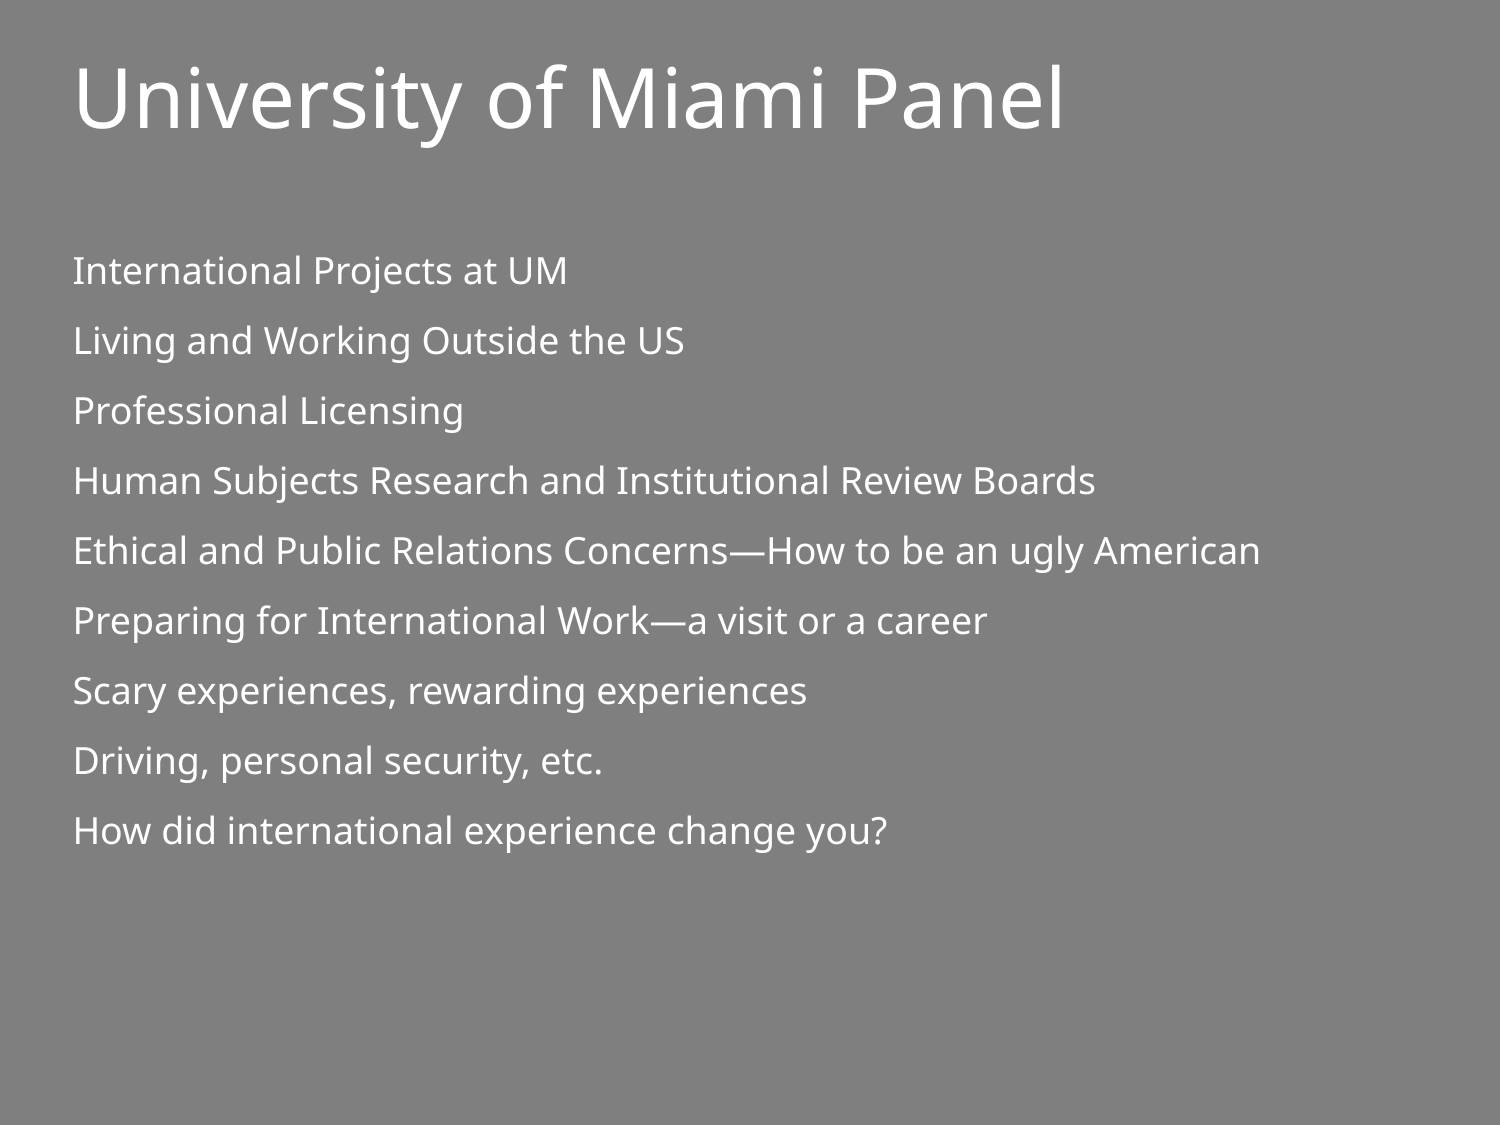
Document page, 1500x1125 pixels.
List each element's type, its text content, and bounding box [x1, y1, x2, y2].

list International Projects at UM Living and Working Outside the US Professional Licensing Human Subjects Research and Institutional Review Boards Ethical and Public Relations Concerns—How to be an ugly American Preparing for International Work—a visit or a career Scary experiences, rewarding experiences Driving, personal security, etc. How did international experience change you? [57, 239, 1318, 1015]
title University of Miami Panel [57, 37, 1318, 213]
